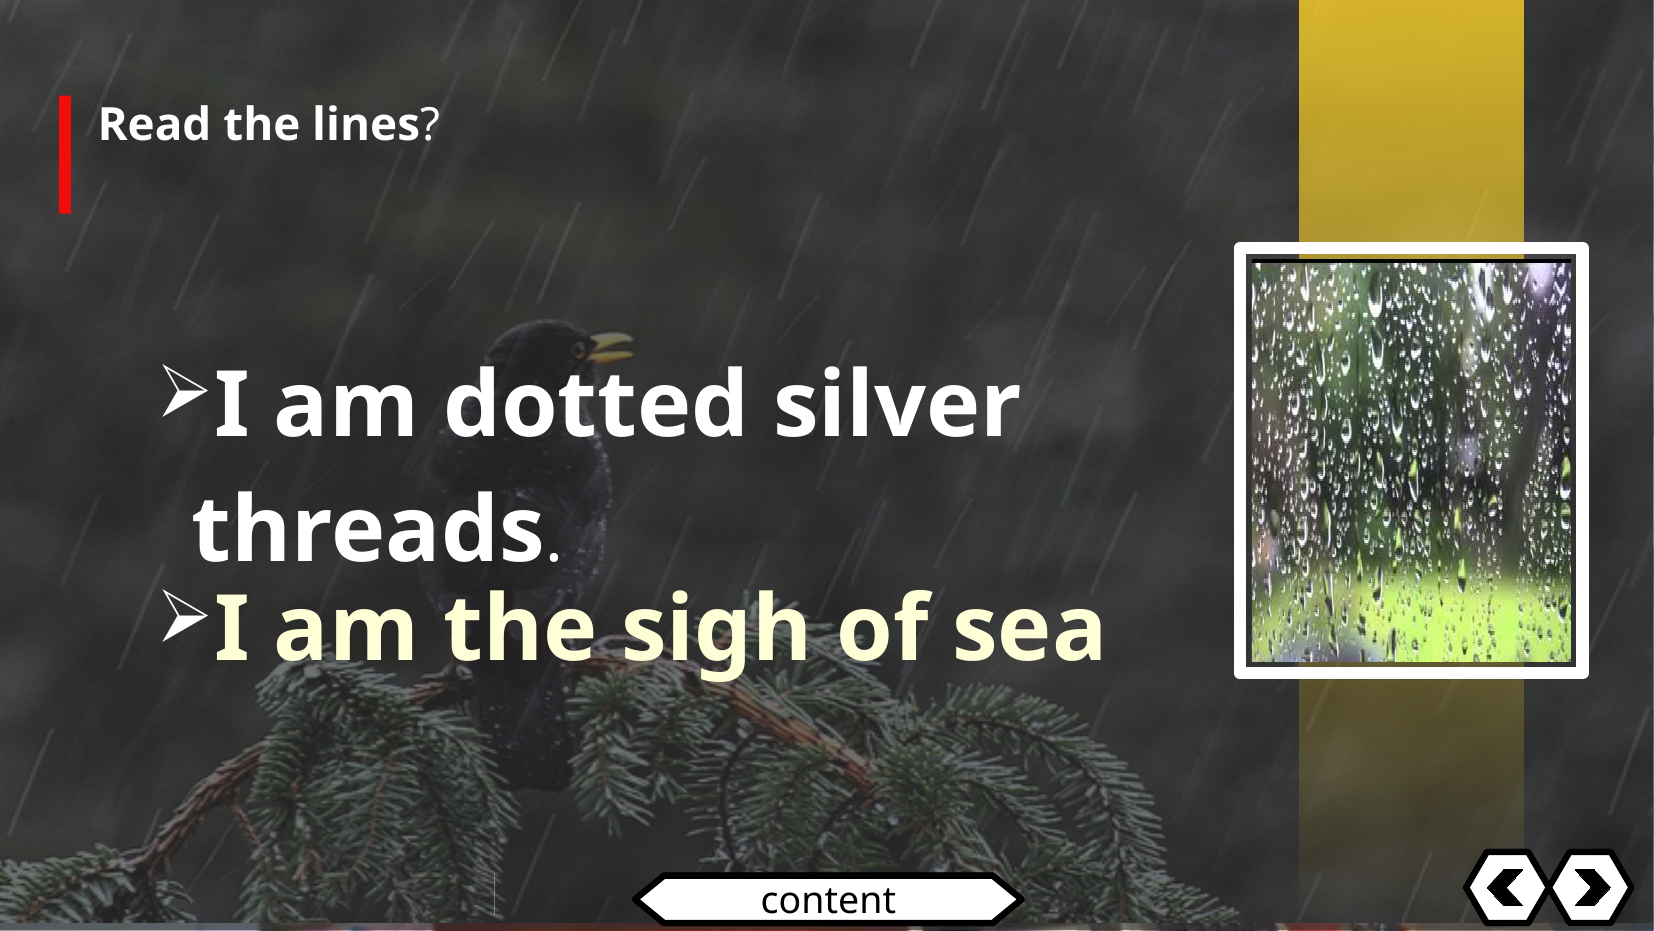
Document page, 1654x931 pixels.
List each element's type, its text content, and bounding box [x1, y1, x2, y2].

text_box content [635, 875, 1022, 924]
text_box I am dotted silver threads. [141, 330, 1170, 546]
text_box I am the sigh of sea [141, 555, 1170, 704]
text_box [0, 0, 1654, 931]
text_box Read the lines? [82, 83, 461, 213]
text_box POETIC DEVICES [60, 846, 510, 920]
picture [1251, 259, 1571, 662]
